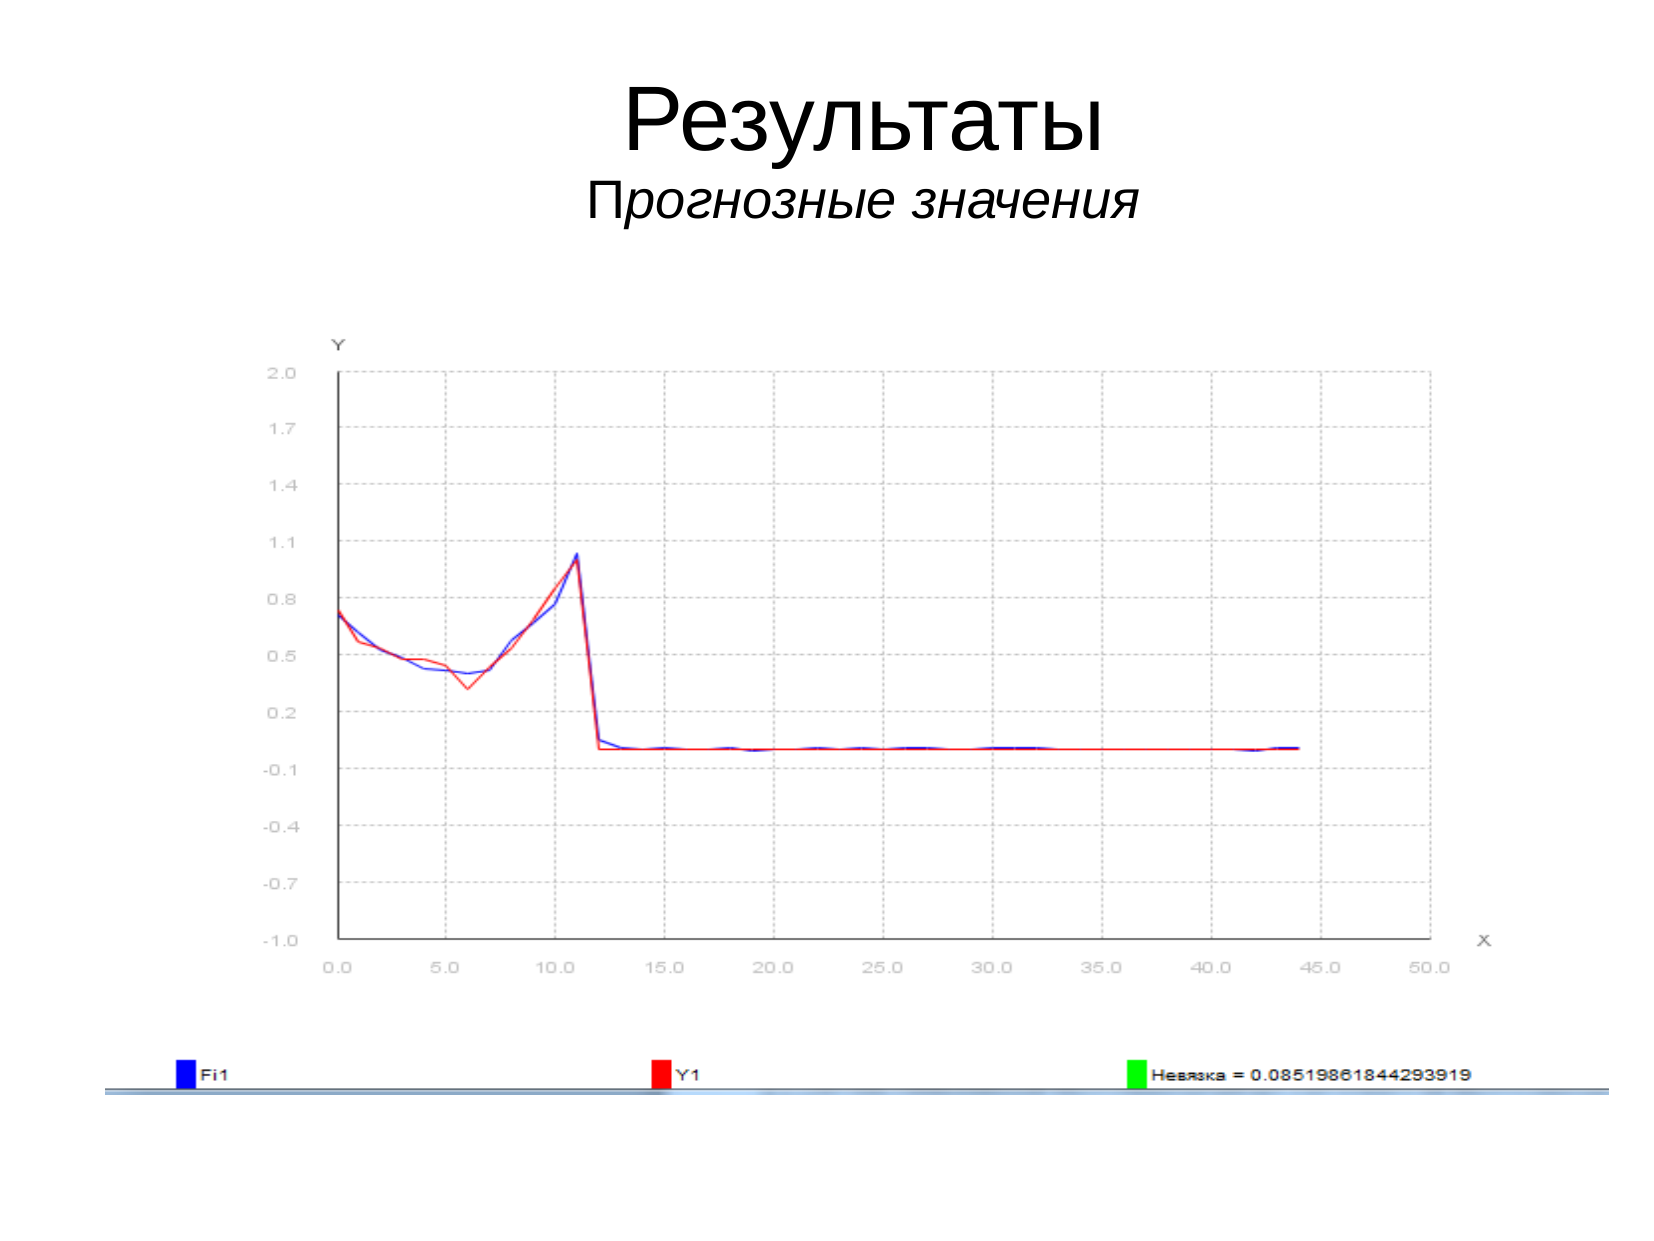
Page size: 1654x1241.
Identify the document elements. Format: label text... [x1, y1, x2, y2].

picture [105, 251, 1609, 1096]
title Результаты Прогнозные значения [120, 45, 1609, 251]
